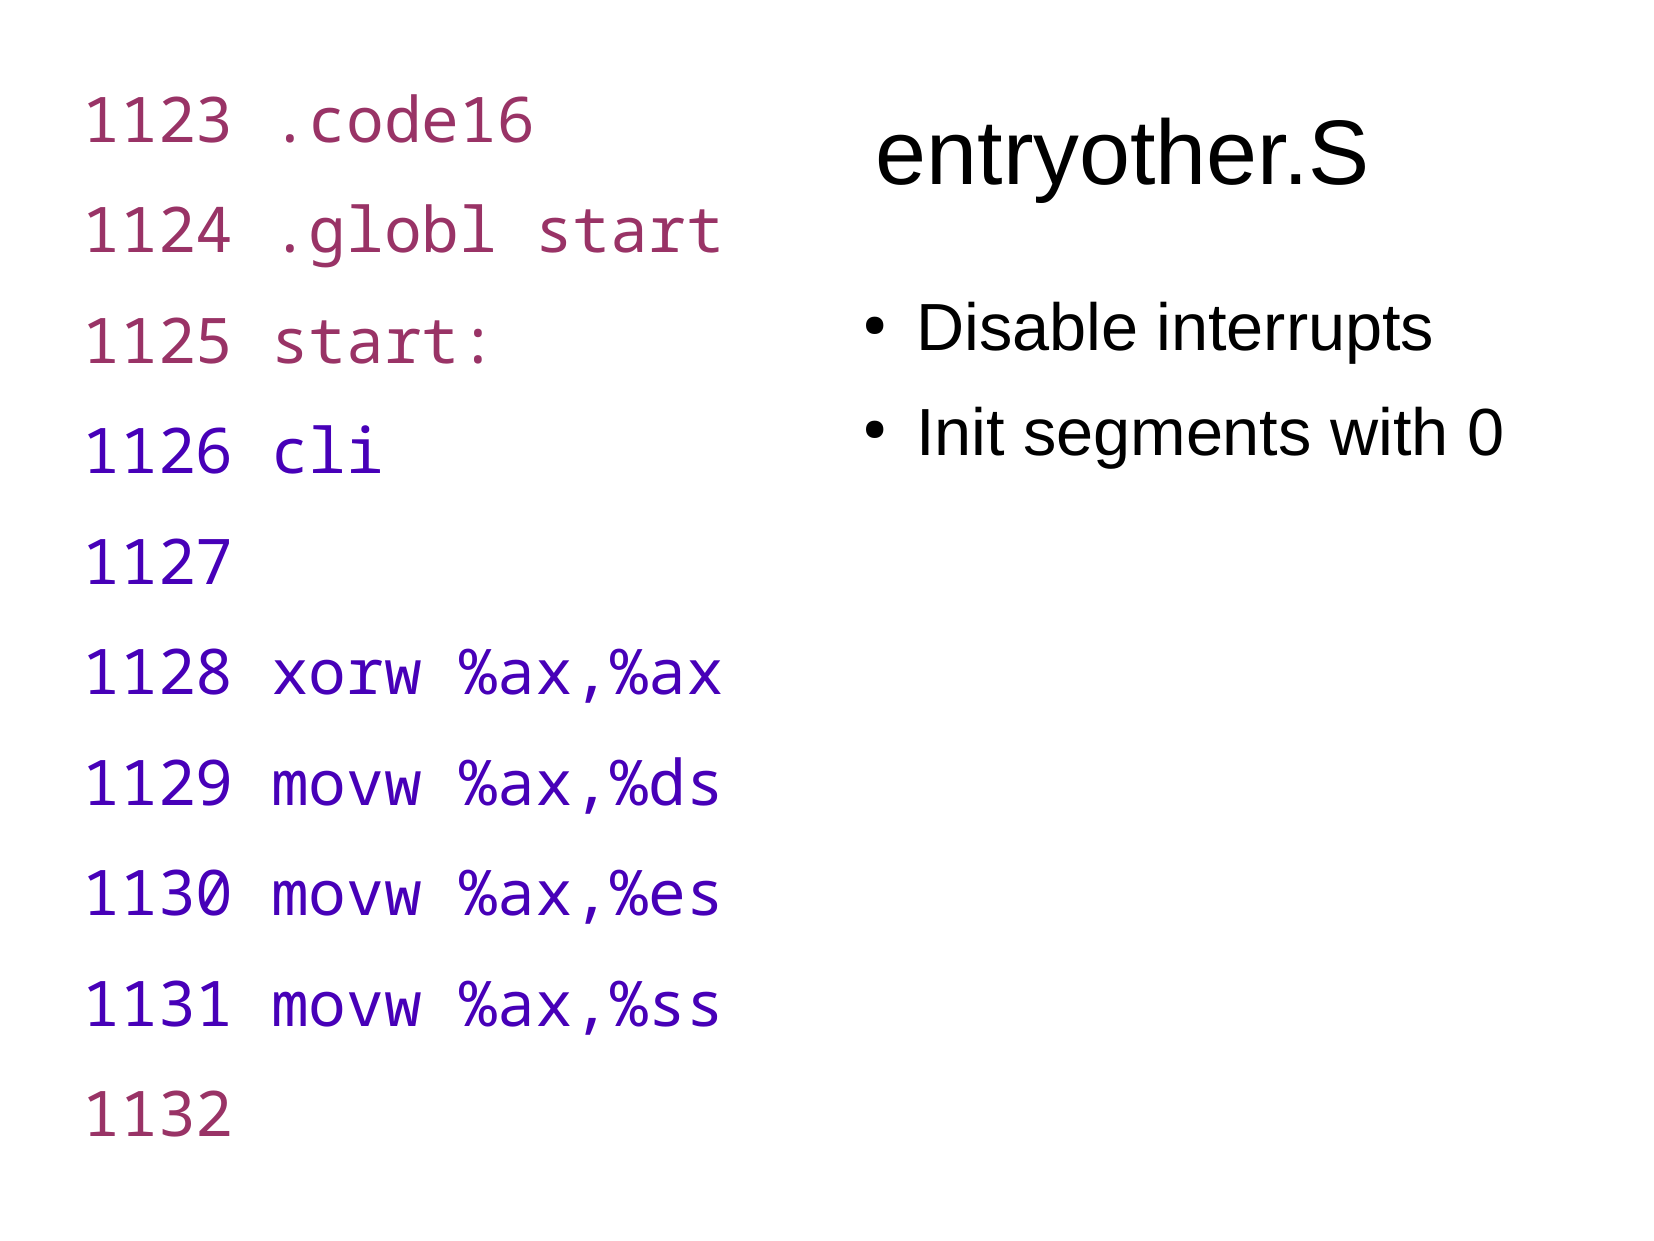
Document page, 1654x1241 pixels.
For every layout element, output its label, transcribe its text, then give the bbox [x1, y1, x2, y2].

list Disable interrupts Init segments with 0 [845, 290, 1572, 1010]
list 1123 .code16 1124 .globl start 1125 start: 1126 cli 1127 1128 xorw %ax,%ax 1129 movw %ax,%ds 1130 movw %ax,%es 1131 movw %ax,%ss 1132 [82, 75, 1571, 1163]
title entryother.S [675, 49, 1571, 257]
